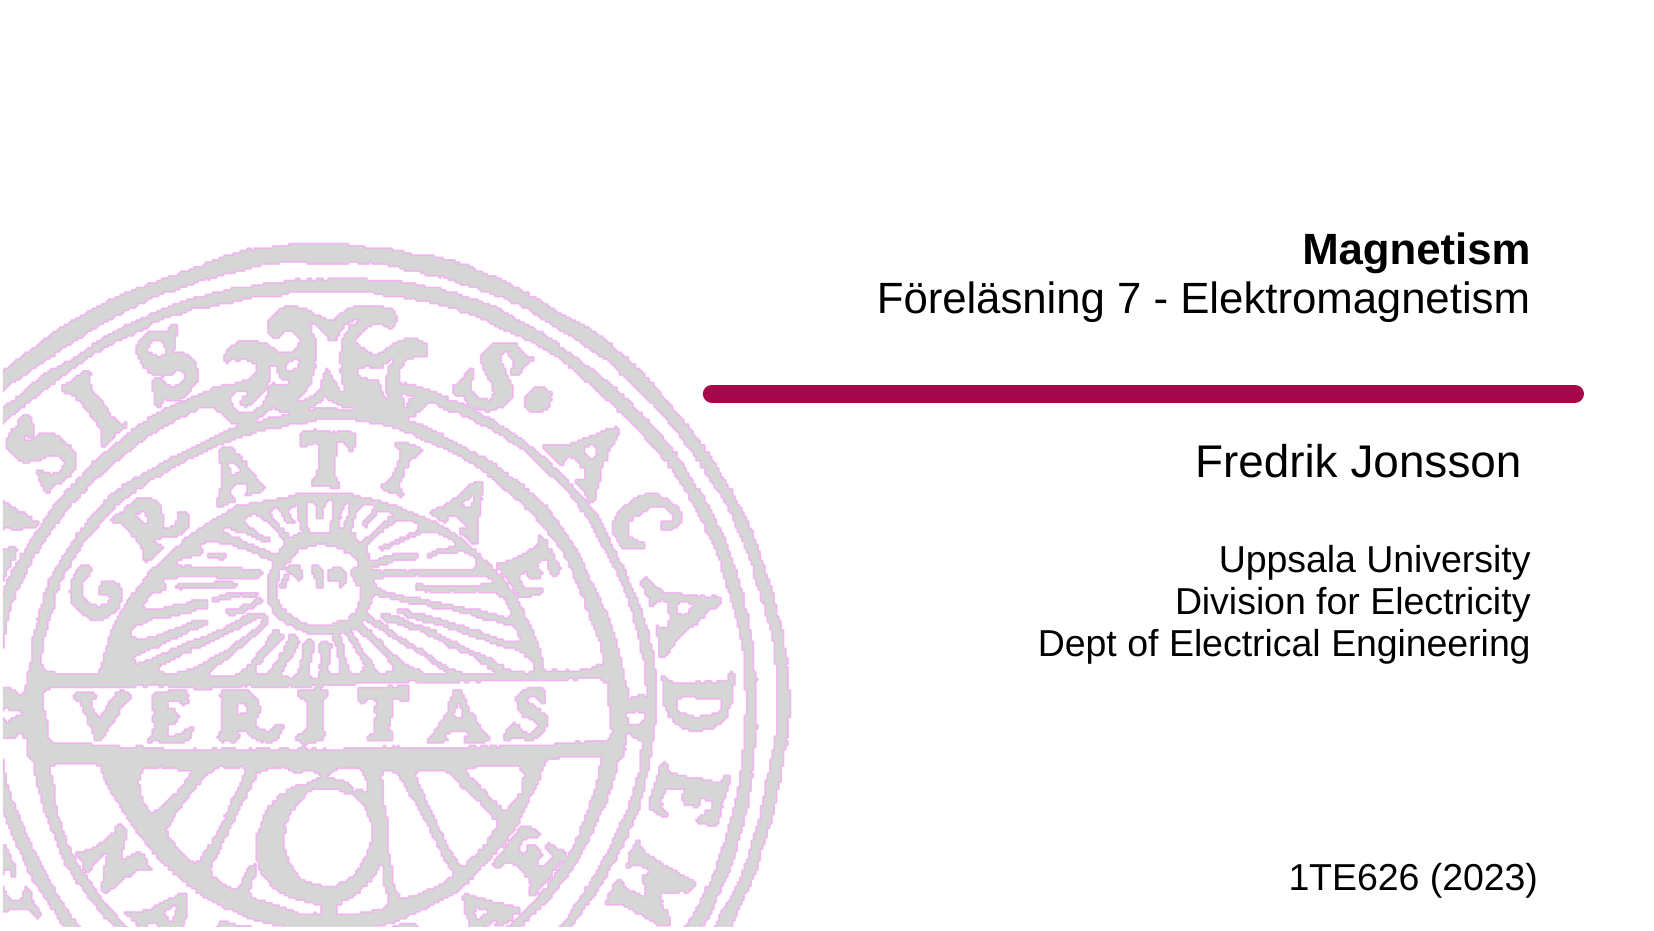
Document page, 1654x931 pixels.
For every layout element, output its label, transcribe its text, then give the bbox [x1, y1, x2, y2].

text_box [812, 776, 1636, 927]
text_box Magnetism Föreläsning 7 - Elektromagnetism [735, 218, 1546, 380]
text_box 1TE626 (2023) [1170, 849, 1553, 906]
text_box Uppsala University Division for Electricity Dept of Electrical Engineering [735, 531, 1546, 672]
picture [2, 221, 812, 927]
text_box Fredrik Jonsson [812, 429, 1537, 496]
